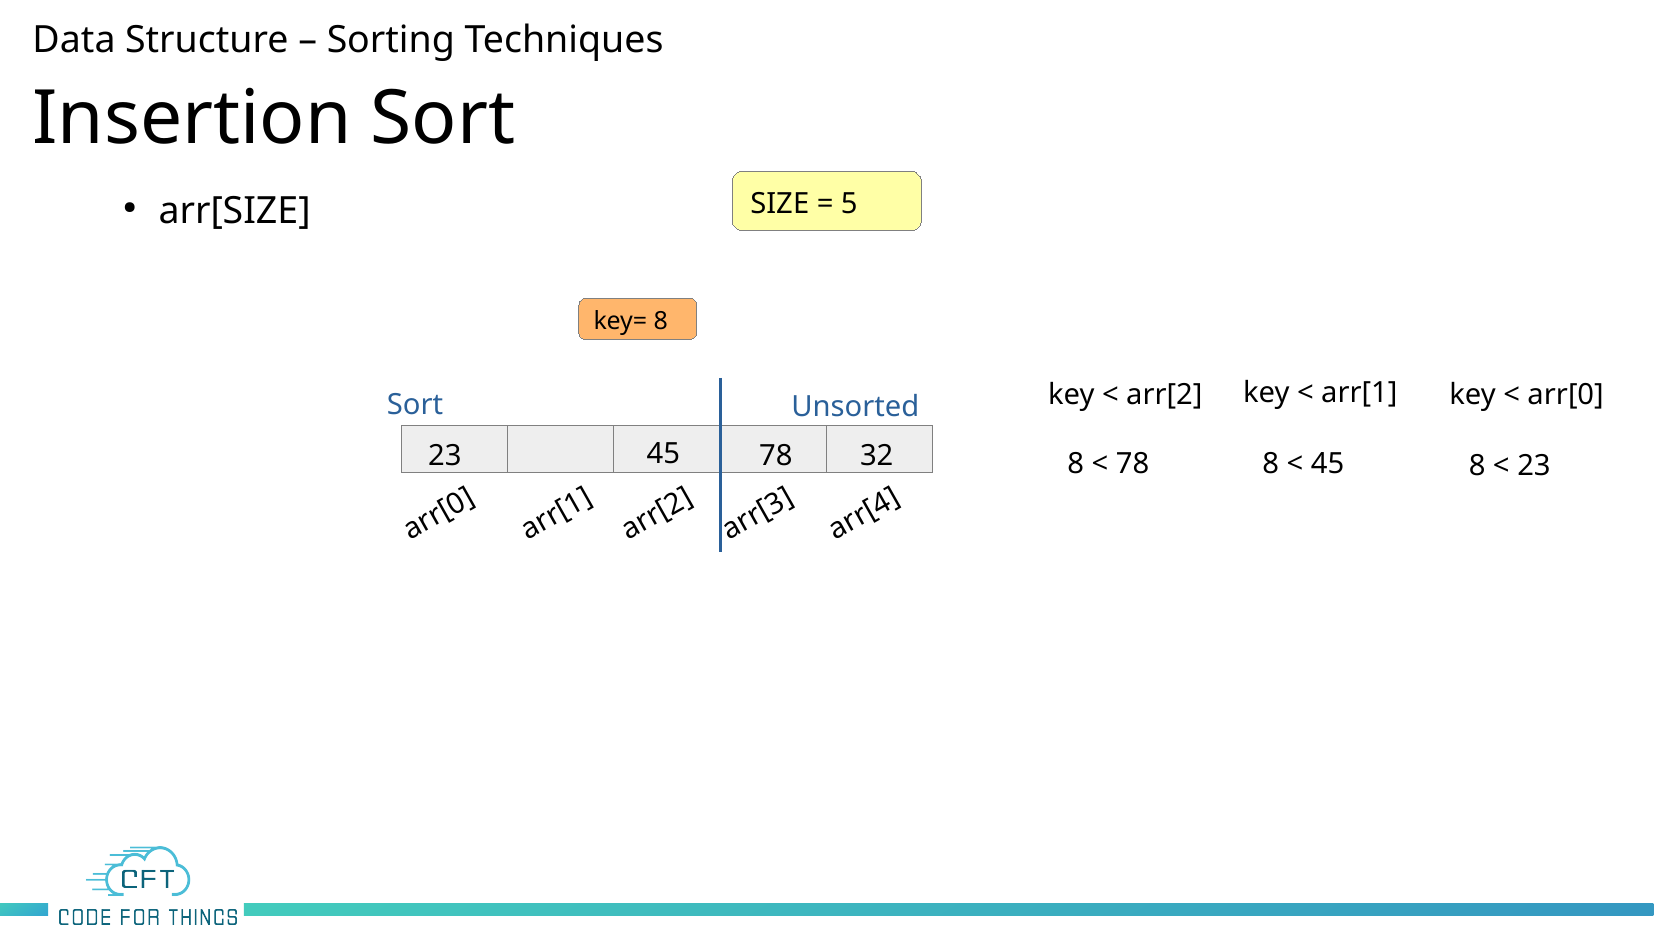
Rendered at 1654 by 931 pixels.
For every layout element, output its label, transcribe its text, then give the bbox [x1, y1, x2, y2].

text_box arr[4] [806, 450, 957, 587]
text_box 8 < 23 [1446, 437, 1605, 487]
text_box SIZE = 5 [735, 175, 916, 225]
text_box [812, 437, 845, 473]
text_box [401, 425, 631, 473]
text_box 32 [845, 437, 912, 477]
text_box arr[2] [596, 467, 719, 566]
text_box 45 [631, 425, 718, 475]
text_box 8 < 45 [1240, 435, 1399, 485]
text_box key < arr[1] [1228, 364, 1436, 414]
text_box arr[SIZE] [108, 176, 353, 243]
text_box arr[3] [696, 455, 839, 566]
text_box arr[0] [377, 450, 519, 566]
text_box [732, 171, 922, 231]
text_box 78 [744, 427, 812, 477]
text_box Unsorted [776, 377, 977, 437]
text_box [912, 437, 933, 473]
picture [59, 846, 237, 925]
text_box 8 < 78 [1045, 435, 1204, 485]
text_box arr[1] [495, 450, 632, 587]
text_box [722, 425, 776, 473]
title Data Structure – Sorting Techniques Insertion Sort [32, 12, 1184, 166]
text_box key < arr[2] [1033, 365, 1241, 415]
text_box arr[2] [722, 475, 733, 499]
text_box Sort [372, 375, 479, 425]
text_box key < arr[0] [1434, 366, 1642, 416]
text_box 23 [413, 427, 481, 477]
text_box key= 8 [578, 295, 698, 340]
